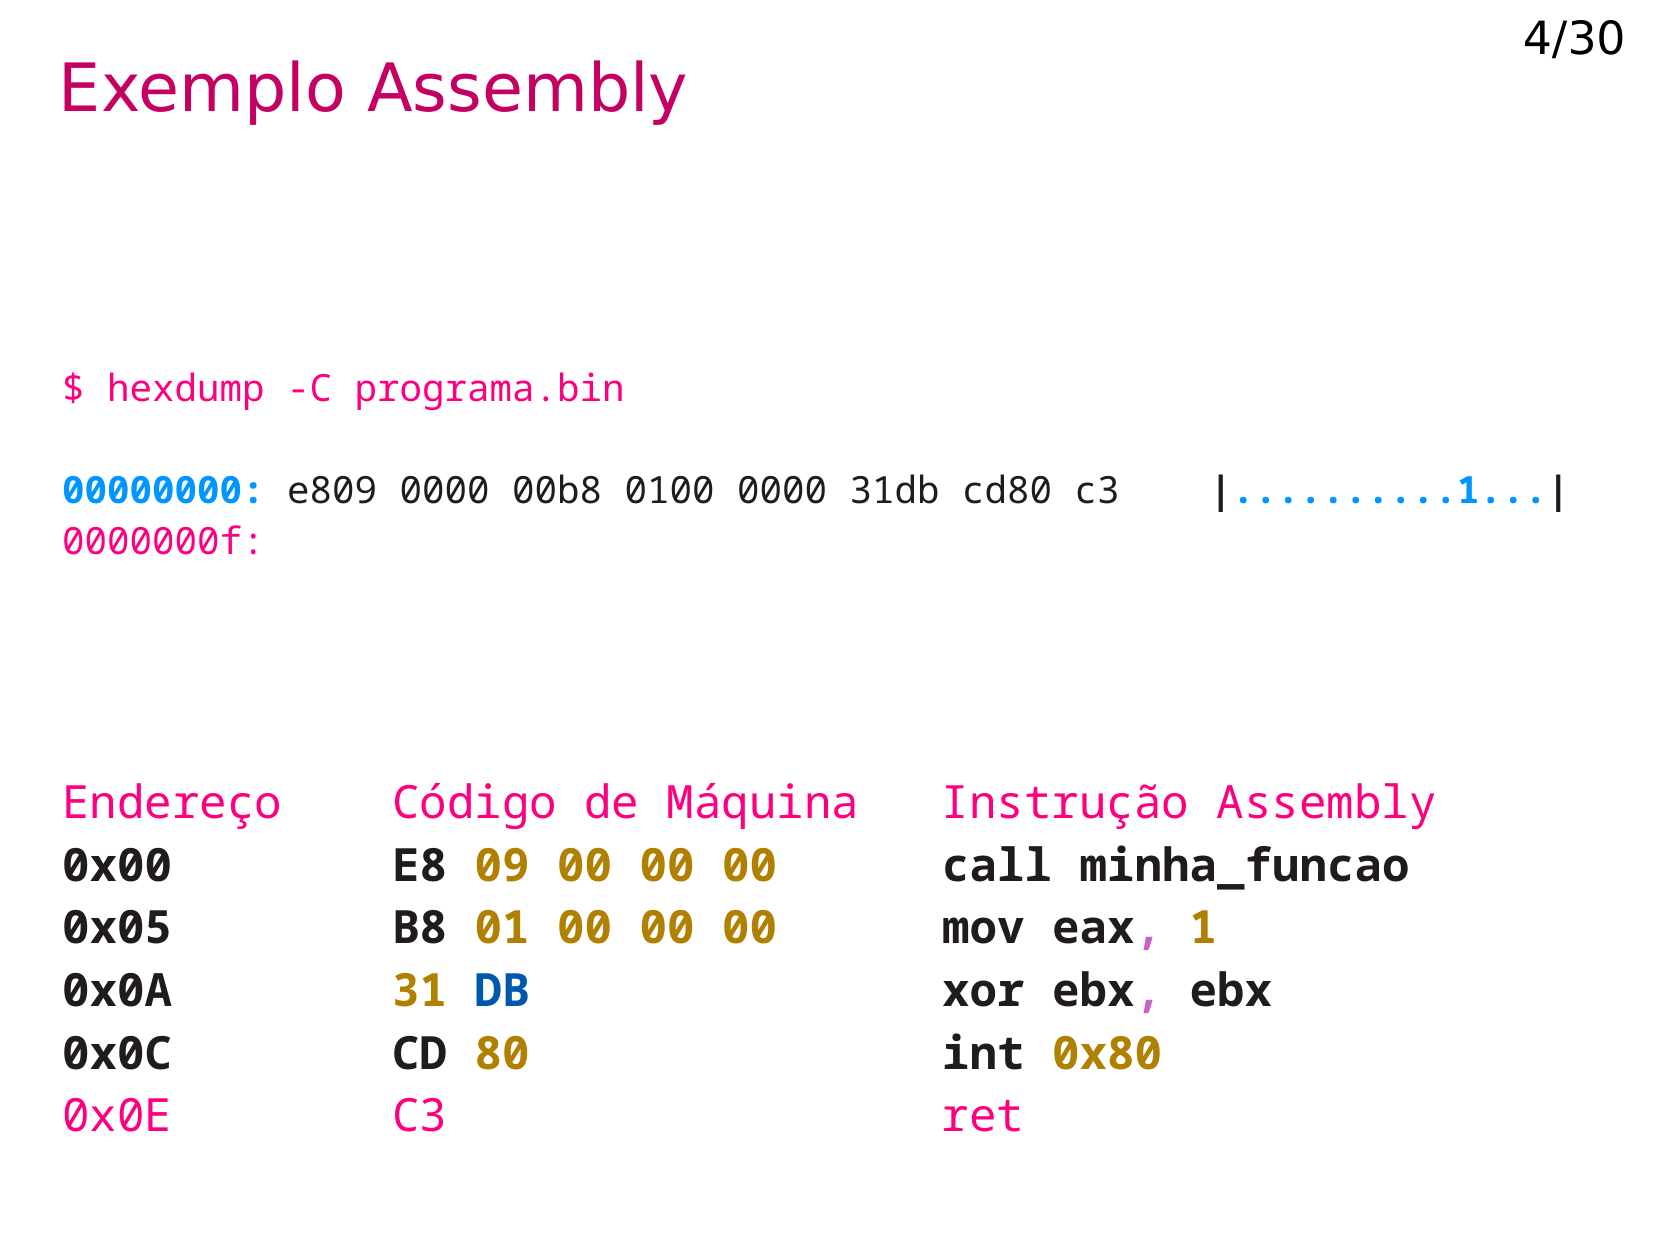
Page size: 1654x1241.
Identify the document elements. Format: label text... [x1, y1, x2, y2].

text_box $ hexdump -C programa.bin 00000000: e809 0000 00b8 0100 0000 31db cd80 c3 |..........1...| 0000000f: Endereço Código de Máquina Instrução Assembly 0x00 E8 09 00 00 00 call minha_funcao 0x05 B8 01 00 00 00 mov eax, 1 0x0A 31 DB xor ebx, ebx 0x0C CD 80 int 0x80 0x0E C3 ret [47, 354, 1619, 1157]
title Exemplo Assembly [59, 29, 1625, 148]
